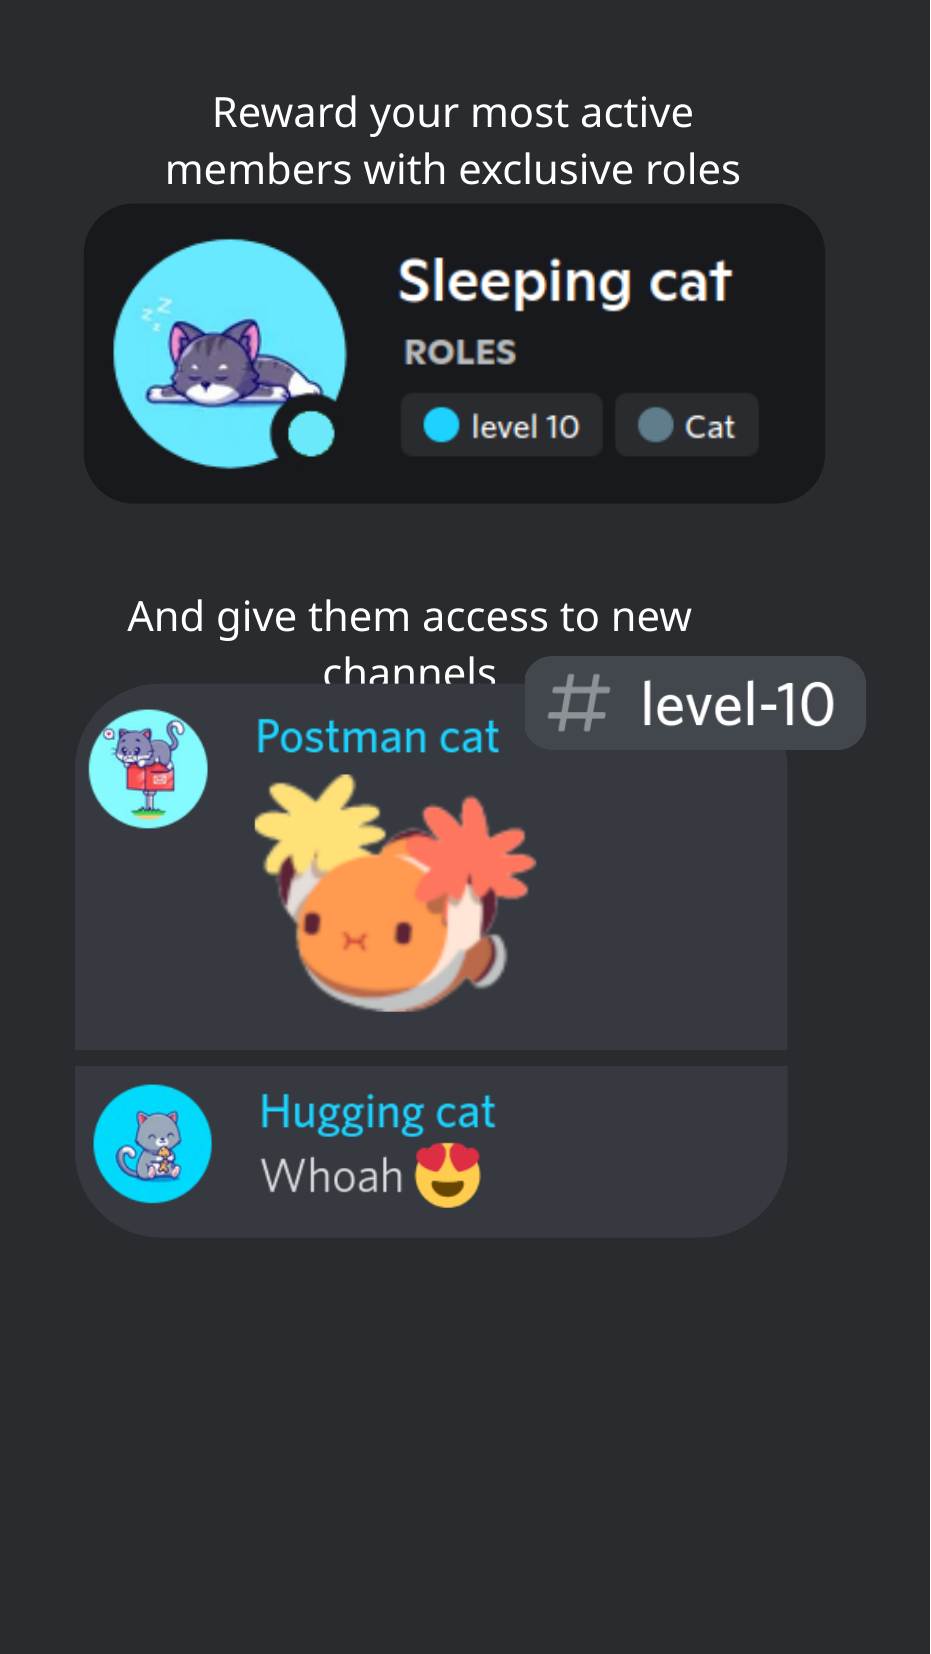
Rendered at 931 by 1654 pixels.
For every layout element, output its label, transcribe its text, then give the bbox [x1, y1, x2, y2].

text_box Reward your most active members with exclusive roles [150, 75, 826, 204]
text_box [75, 1066, 788, 1238]
text_box And give them access to new channels [112, 579, 826, 643]
text_box [75, 656, 867, 1051]
text_box [83, 203, 826, 504]
